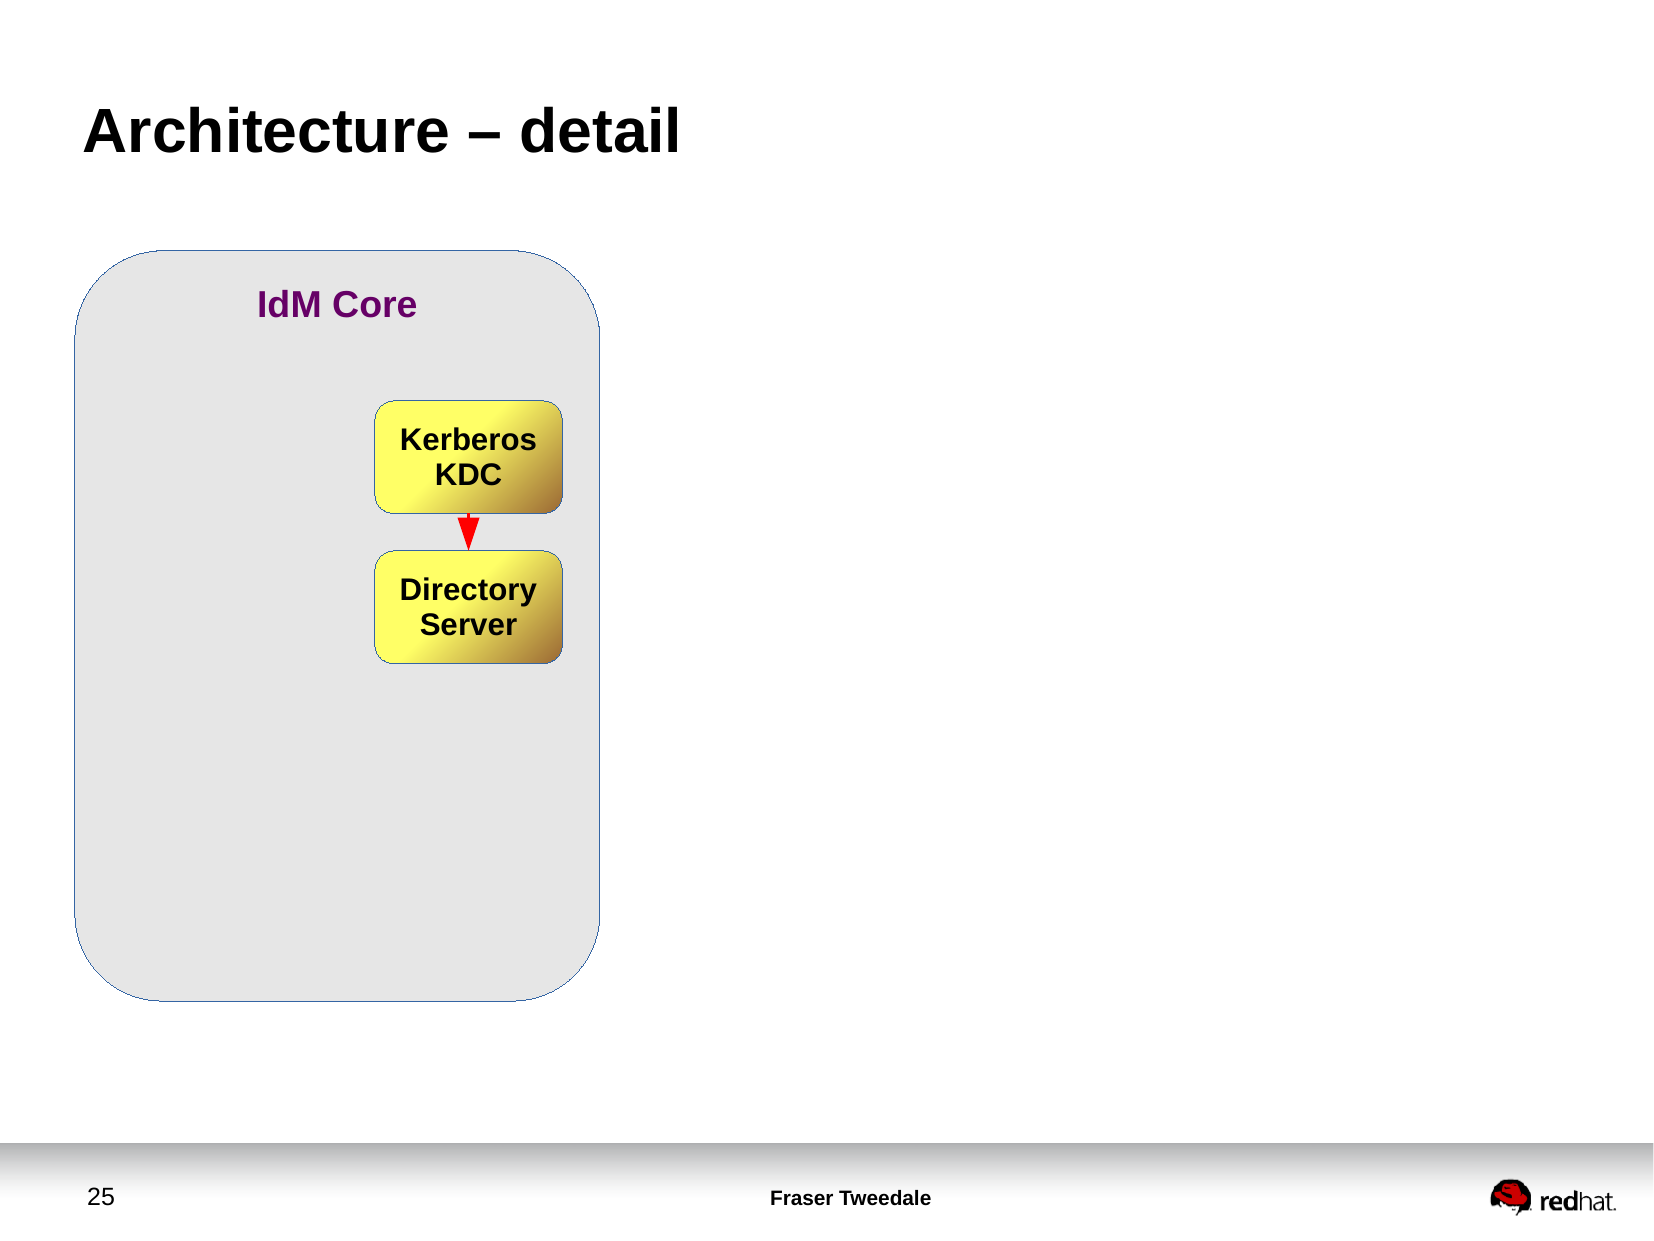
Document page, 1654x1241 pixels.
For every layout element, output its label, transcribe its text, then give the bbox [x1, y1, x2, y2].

text_box Kerberos KDC [374, 400, 563, 514]
title Architecture – detail [82, 37, 1571, 226]
text_box IdM Core [74, 250, 600, 1002]
text_box Directory Server [374, 550, 563, 664]
picture [0, 1143, 1654, 1241]
